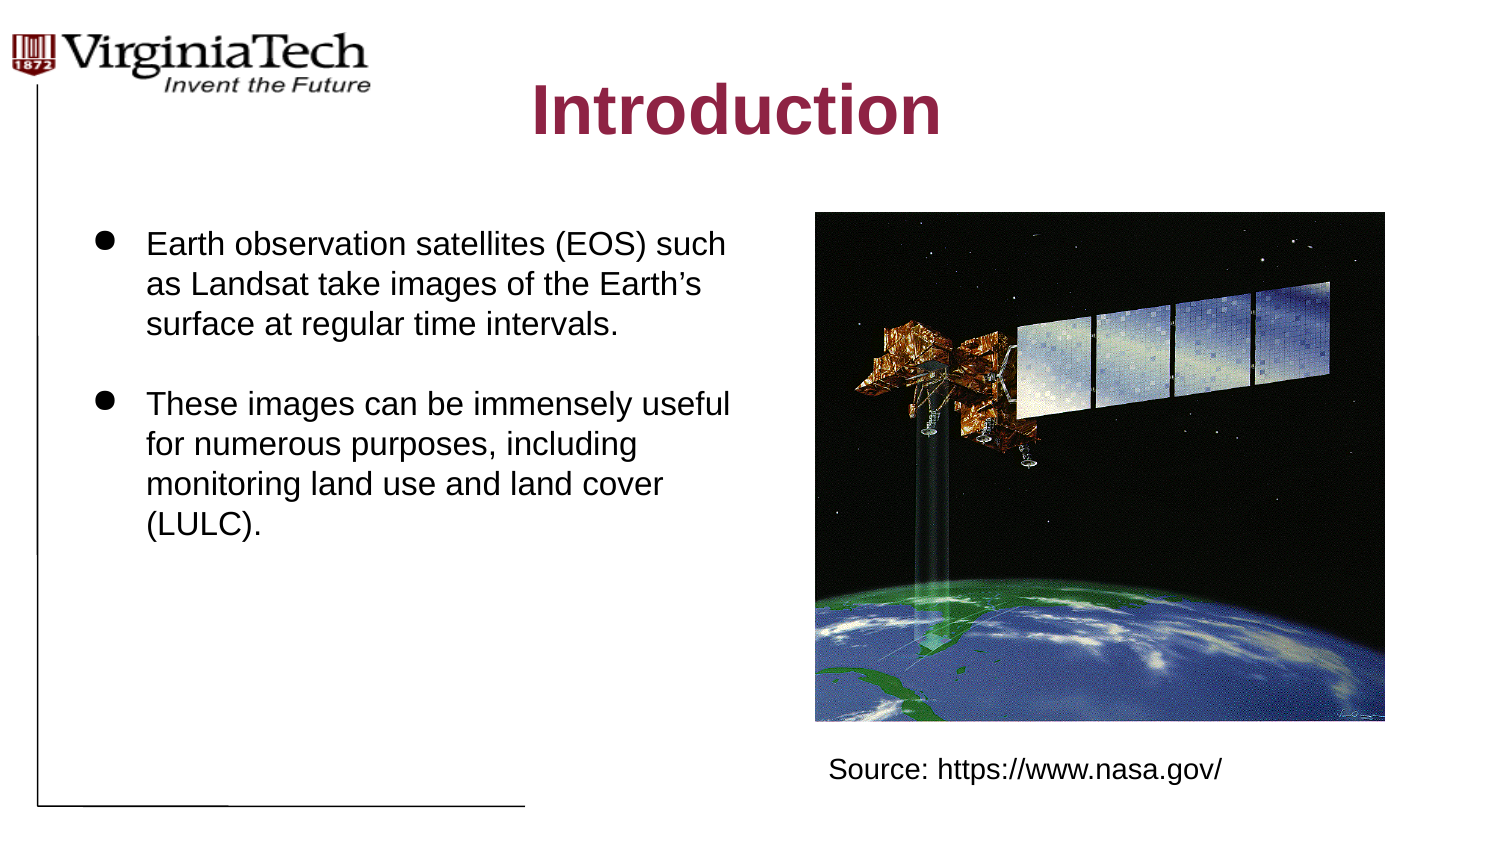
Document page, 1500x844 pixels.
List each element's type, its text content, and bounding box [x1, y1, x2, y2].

text_box Source: https://www.nasa.gov/ [813, 735, 1383, 799]
text_box Earth observation satellites (EOS) such as Landsat take images of the Earth’s surface at regular time intervals. These images can be immensely useful for numerous purposes, including monitoring land use and land cover (LULC). [55, 207, 747, 780]
picture [815, 212, 1385, 722]
picture [12, 32, 372, 94]
title Introduction [90, 56, 1385, 149]
